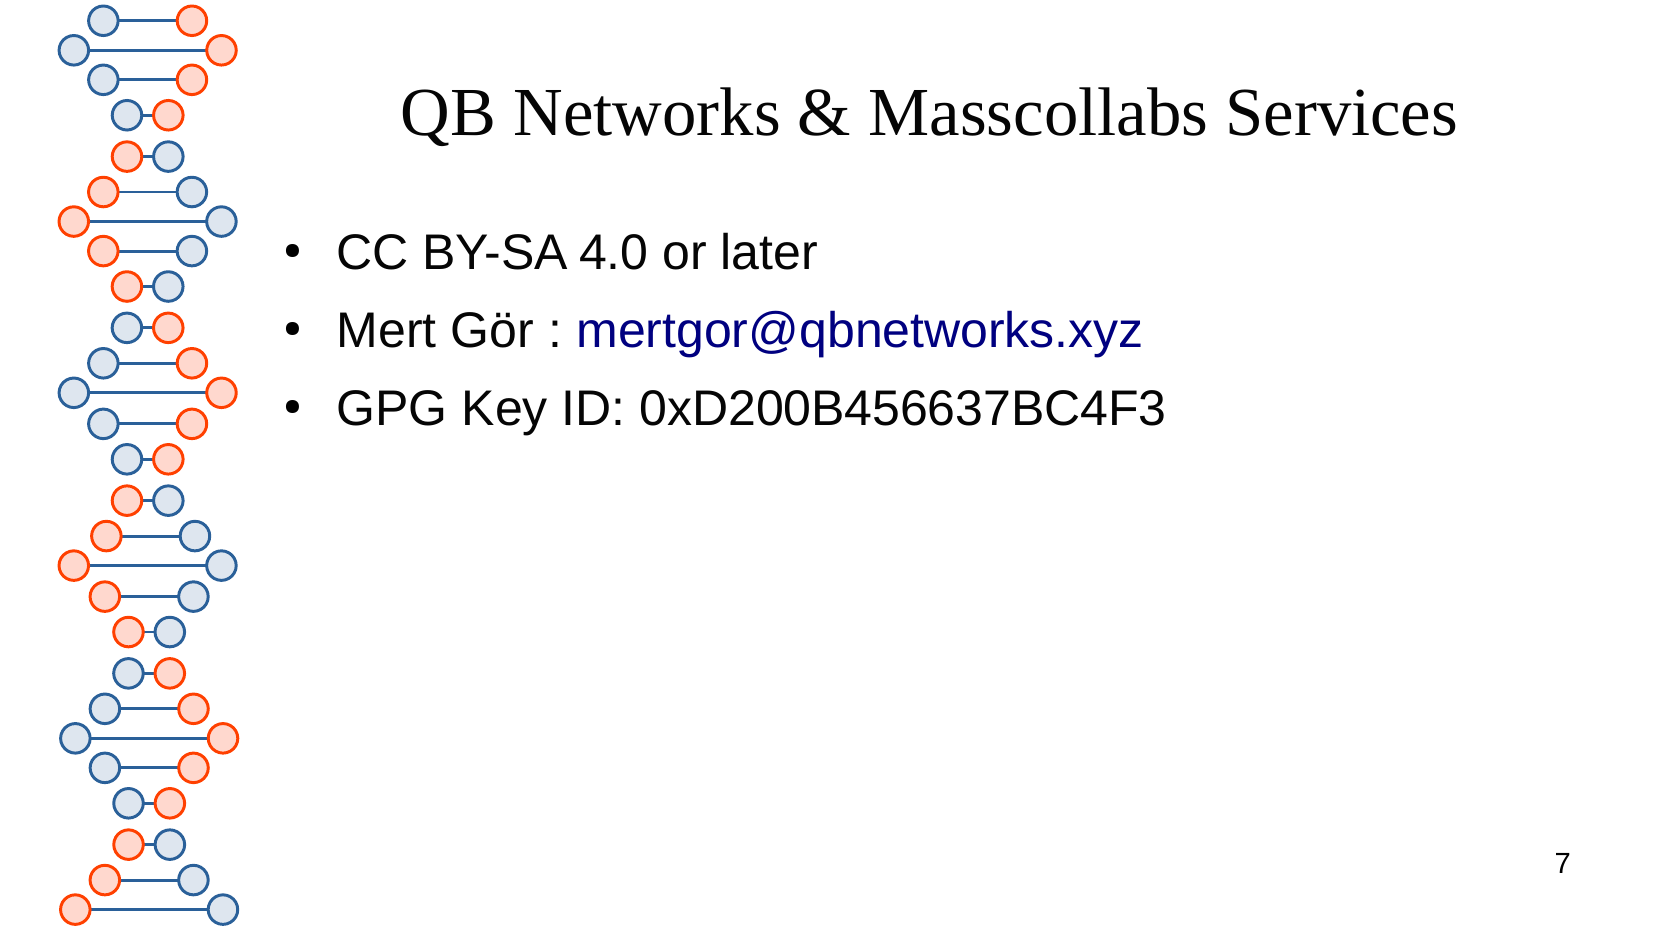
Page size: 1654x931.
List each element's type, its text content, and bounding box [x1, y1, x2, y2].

title QB Networks & Masscollabs Services [265, 35, 1595, 189]
list CC BY-SA 4.0 or later Mert Gör : mertgor@qbnetworks.xyz GPG Key ID: 0xD200B456637BC4F3 [265, 224, 1595, 764]
